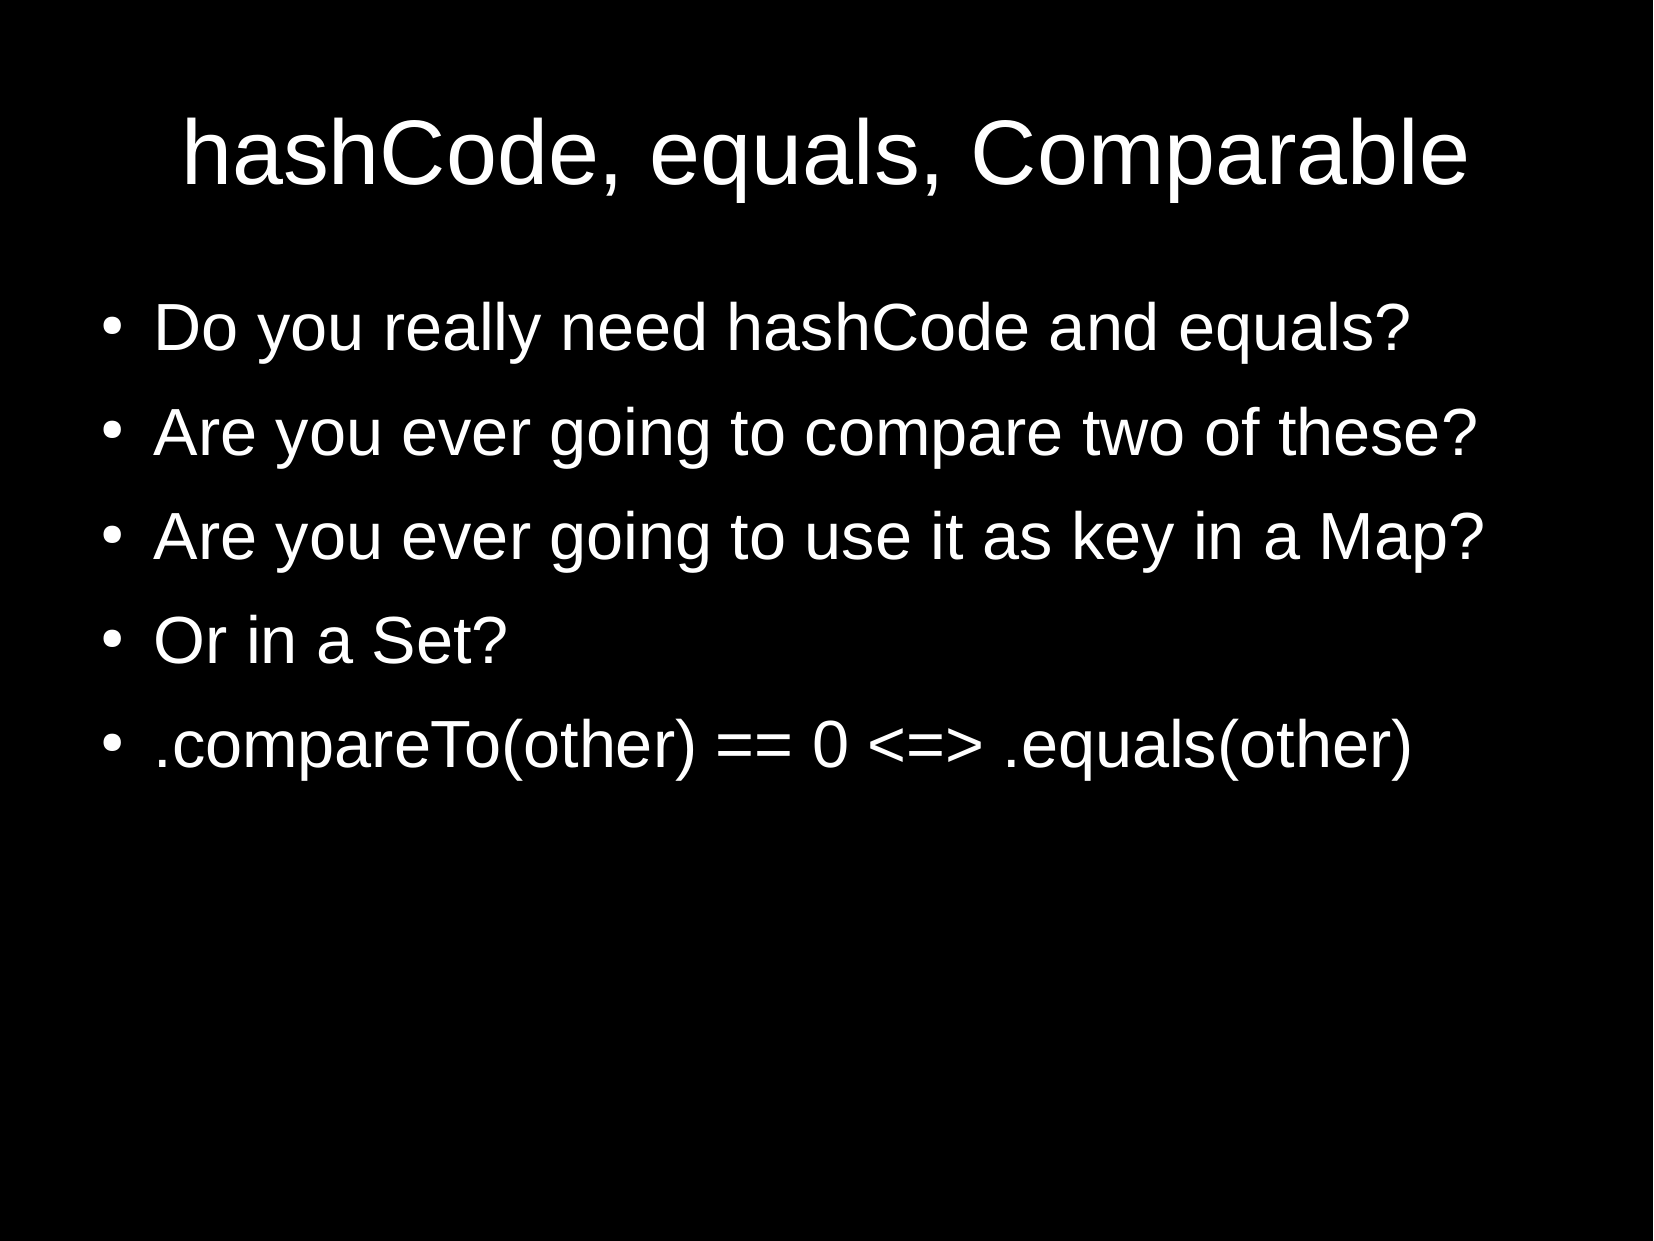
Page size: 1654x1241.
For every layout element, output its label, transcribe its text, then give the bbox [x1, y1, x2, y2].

list Do you really need hashCode and equals? Are you ever going to compare two of these? Are you ever going to use it as key in a Map? Or in a Set? .compareTo(other) == 0 <=> .equals(other) [82, 290, 1571, 1109]
title hashCode, equals, Comparable [82, 49, 1571, 257]
